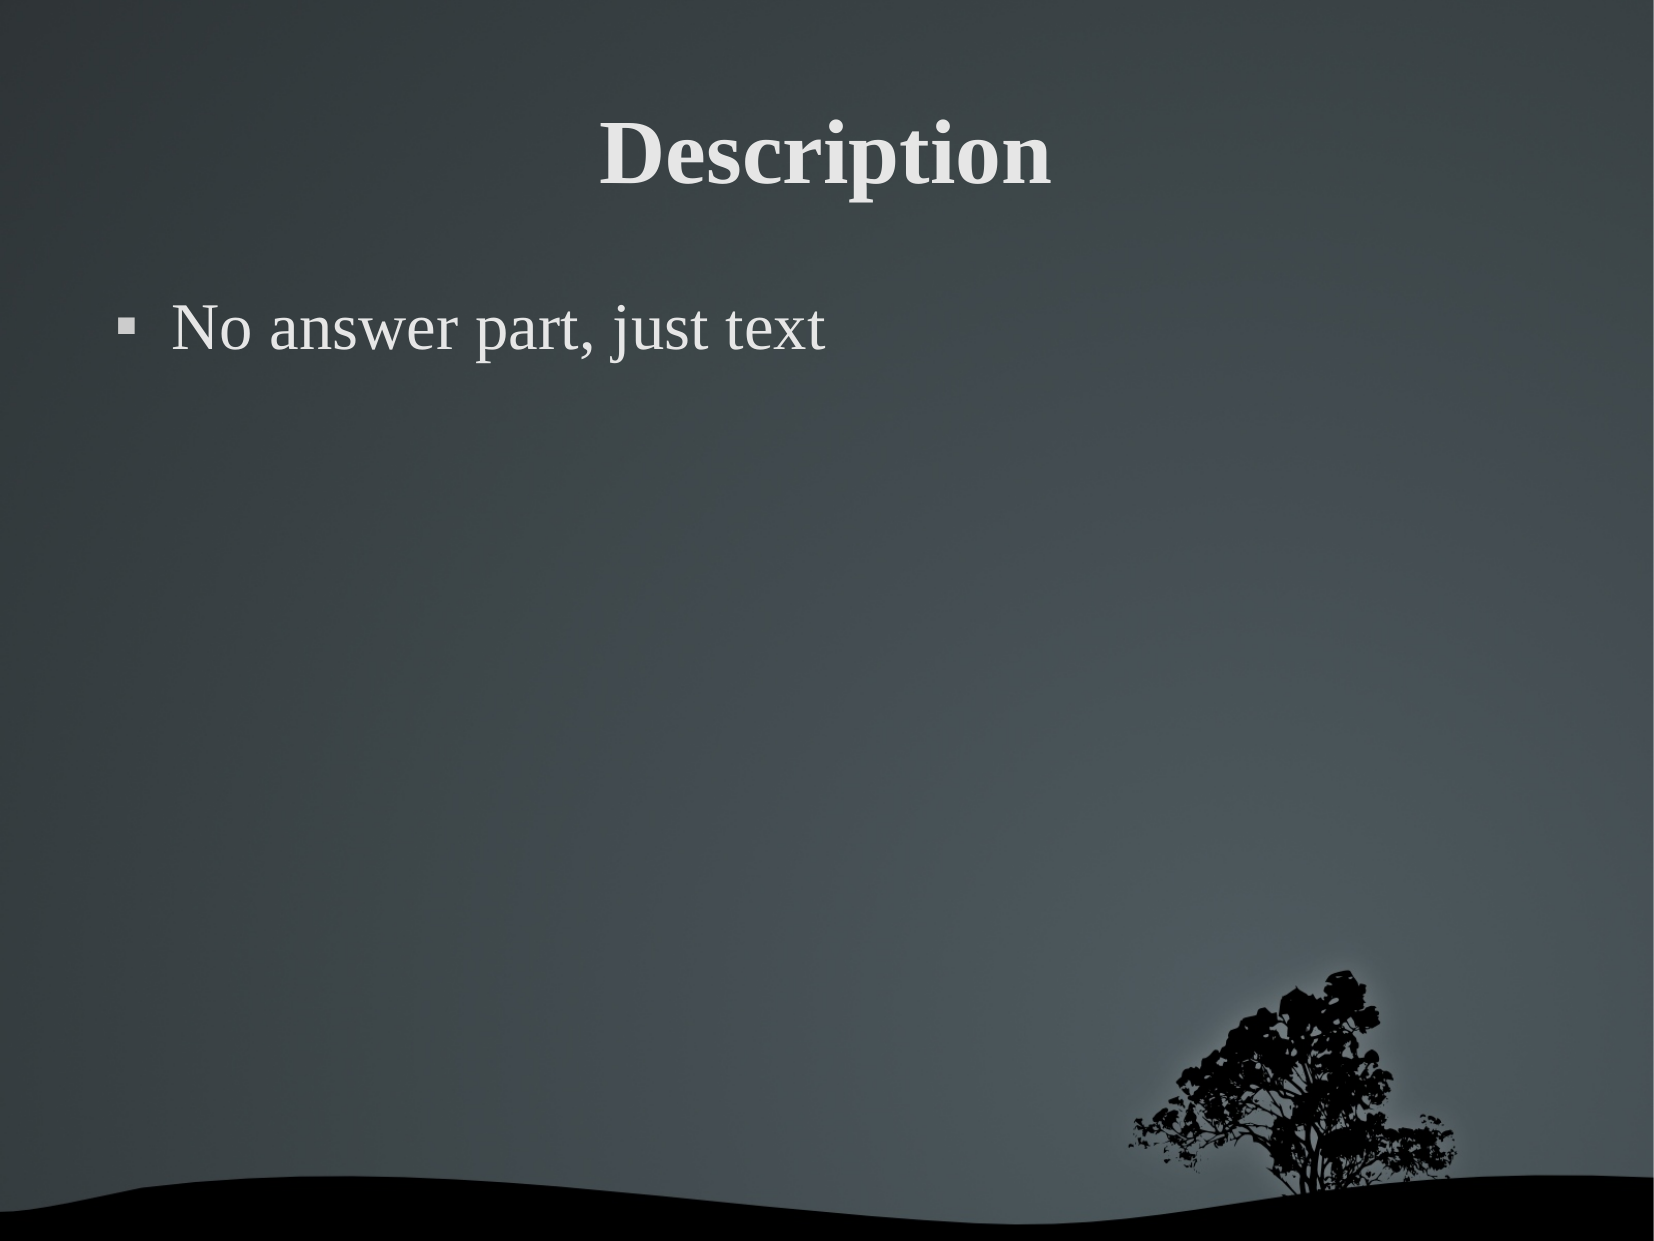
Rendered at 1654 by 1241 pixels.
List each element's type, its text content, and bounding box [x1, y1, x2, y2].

picture [0, 0, 1654, 1241]
list No answer part, just text [82, 290, 1571, 1094]
title Description [82, 56, 1571, 250]
